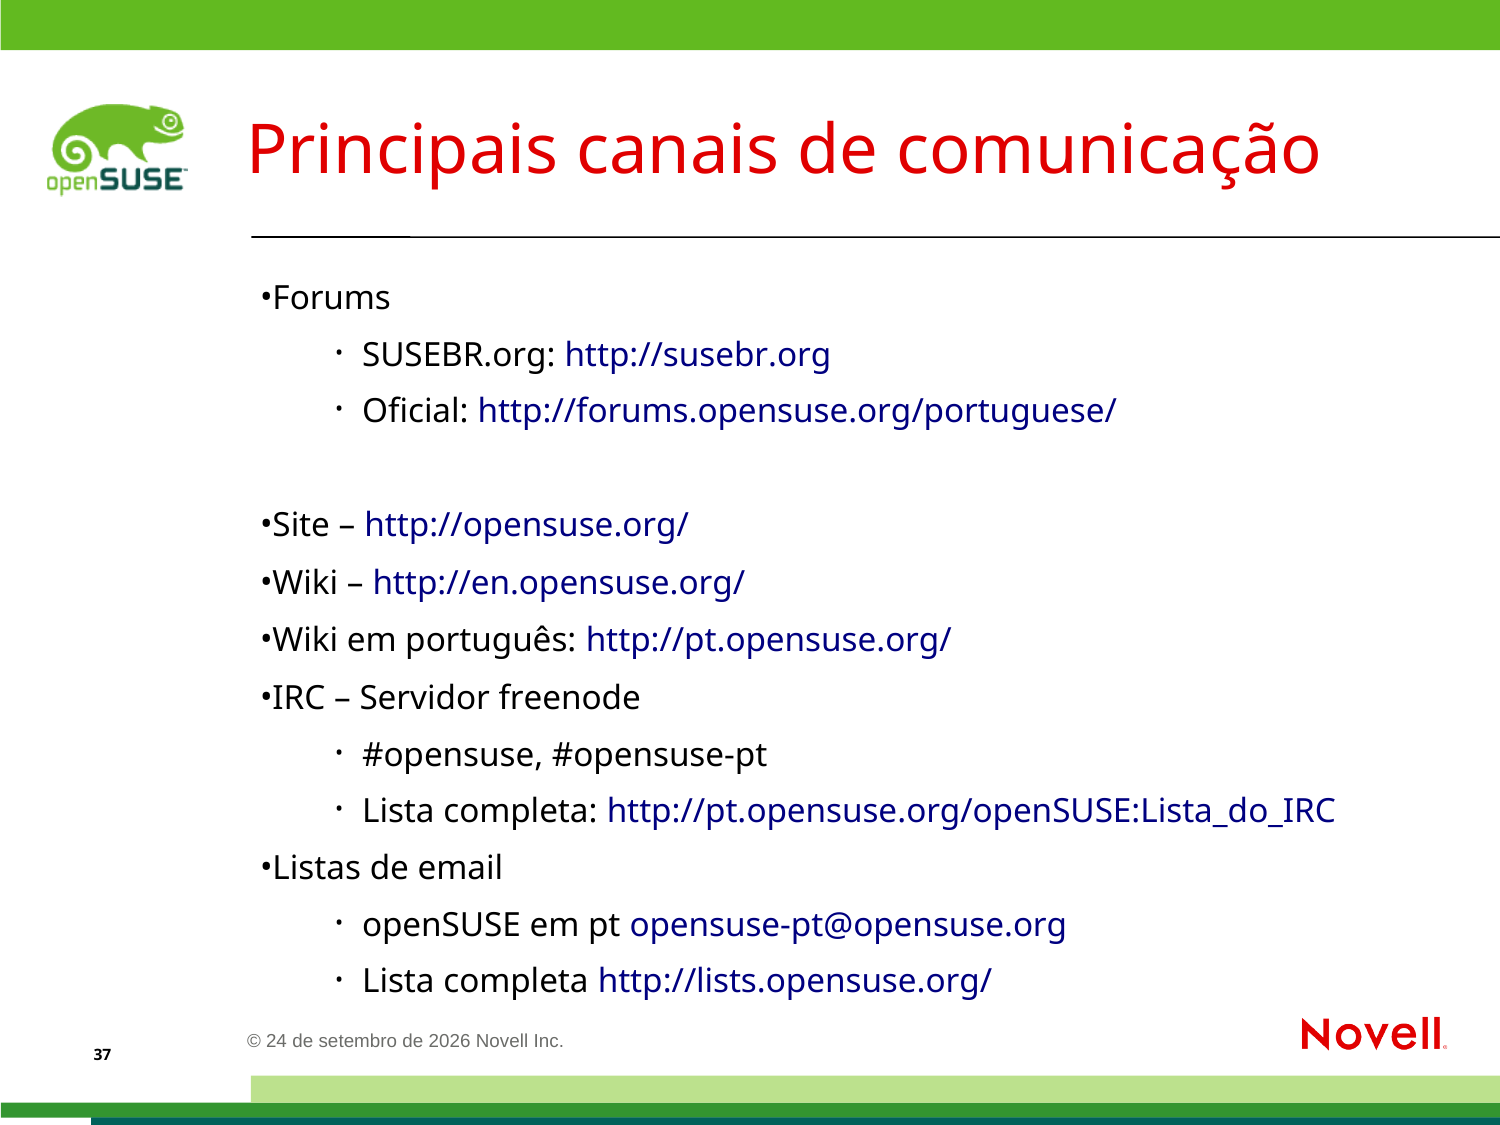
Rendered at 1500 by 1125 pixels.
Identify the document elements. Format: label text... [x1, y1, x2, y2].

list Forums SUSEBR.org: http://susebr.org Oficial: http://forums.opensuse.org/portuguese/ Site – http://opensuse.org/ Wiki – http://en.opensuse.org/ Wiki em português: http://pt.opensuse.org/ IRC – Servidor freenode #opensuse, #opensuse-pt Lista completa: http://pt.opensuse.org/openSUSE:Lista_do_IRC Listas de email openSUSE em pt opensuse-pt@opensuse.org Lista completa http://lists.opensuse.org/ [245, 267, 1458, 1026]
picture [47, 104, 188, 197]
picture [1295, 1026, 1453, 1056]
title Principais canais de comunicação [246, 60, 1409, 239]
